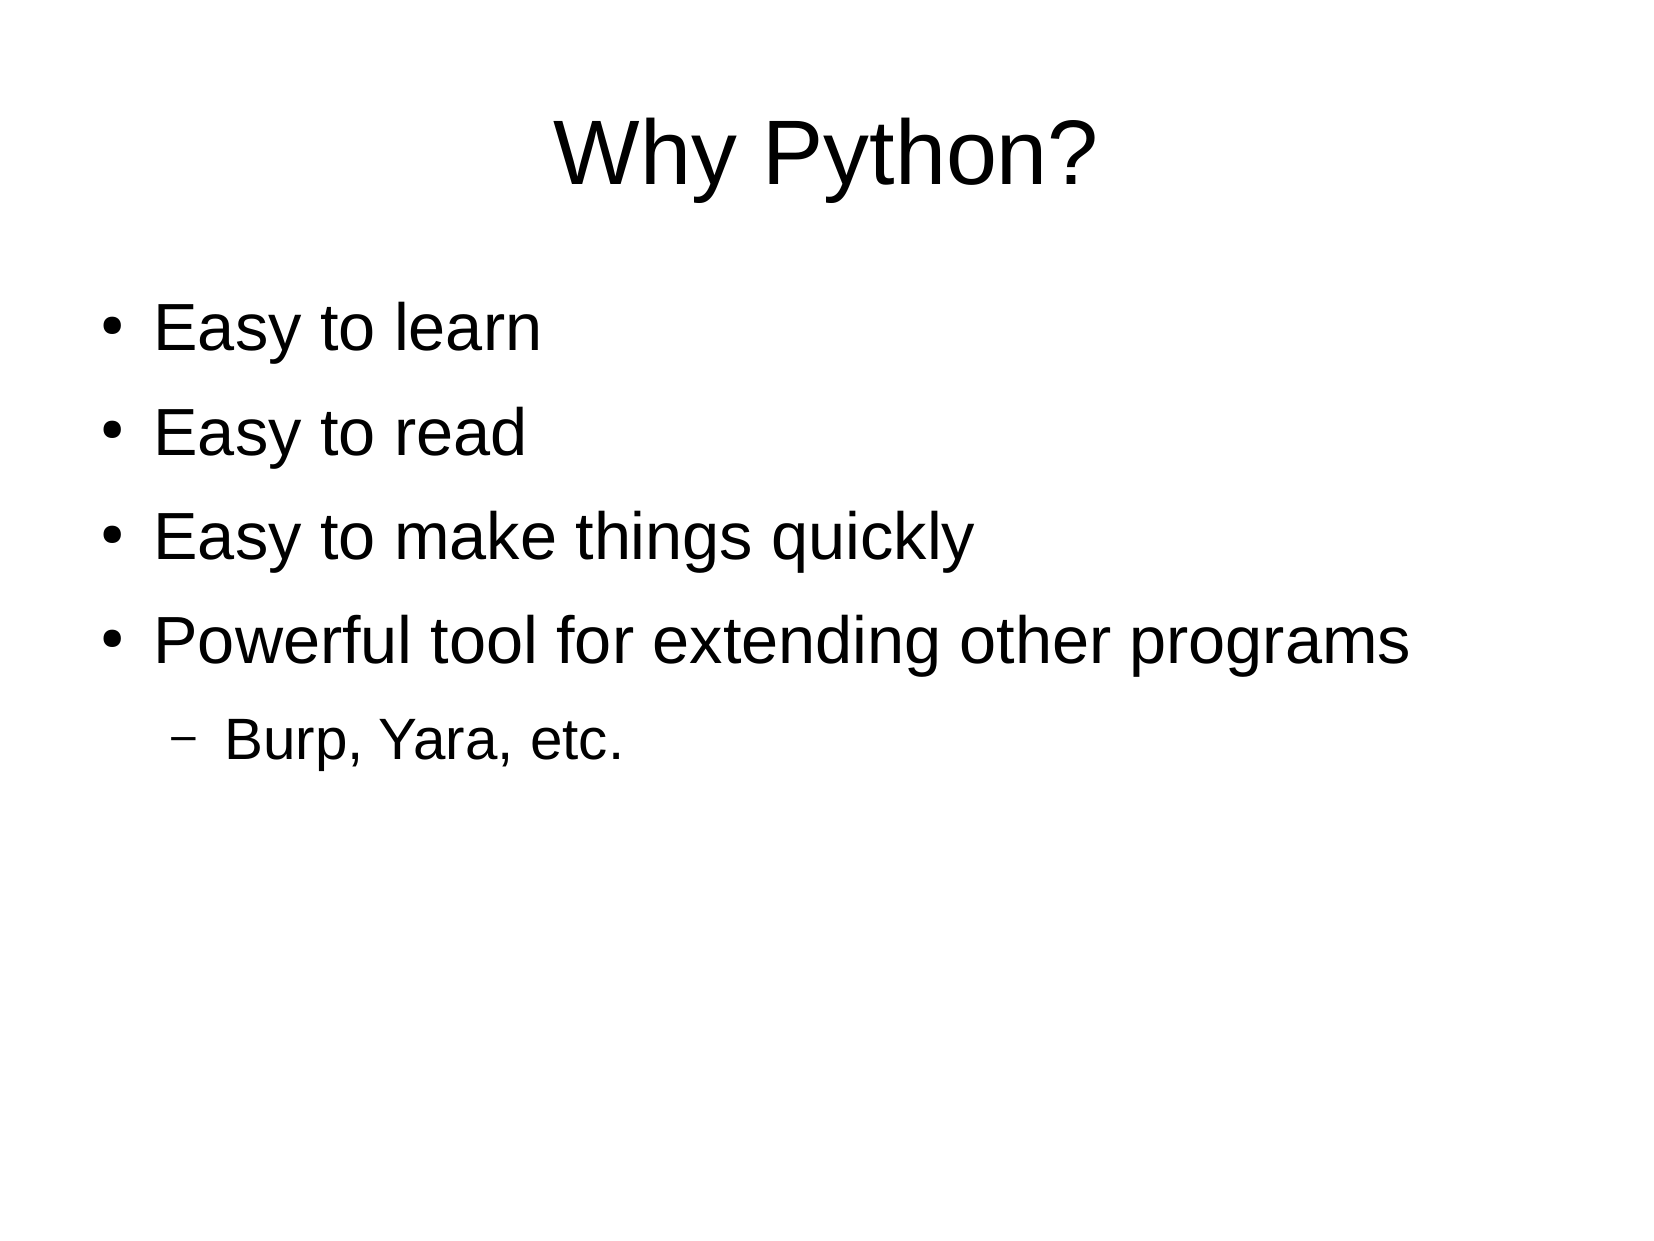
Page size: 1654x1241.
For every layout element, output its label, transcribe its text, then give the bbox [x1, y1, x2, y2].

list Easy to learn Easy to read Easy to make things quickly Powerful tool for extending other programs Burp, Yara, etc. [82, 290, 1571, 1010]
title Why Python? [82, 49, 1571, 257]
